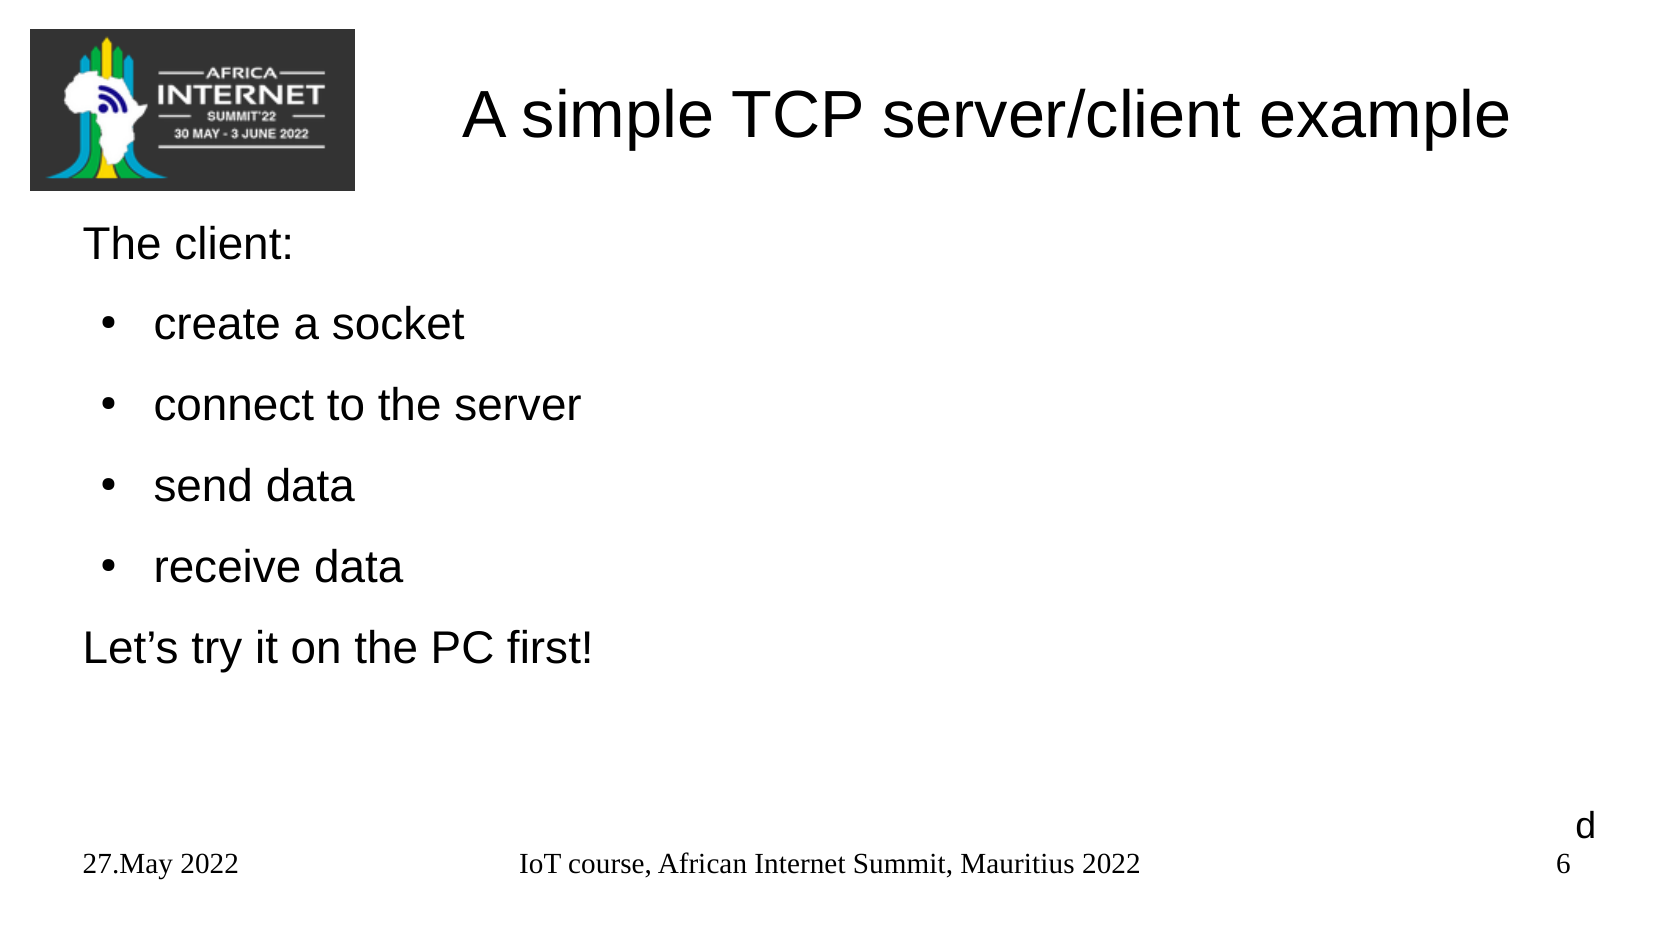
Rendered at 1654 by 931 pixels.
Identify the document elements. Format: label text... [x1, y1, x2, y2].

picture [30, 29, 355, 191]
title A simple TCP server/client example [403, 37, 1571, 193]
text_box d [1560, 797, 1612, 855]
list The client: create a socket connect to the server send data receive data Let’s try it on the PC first! [82, 217, 1571, 758]
